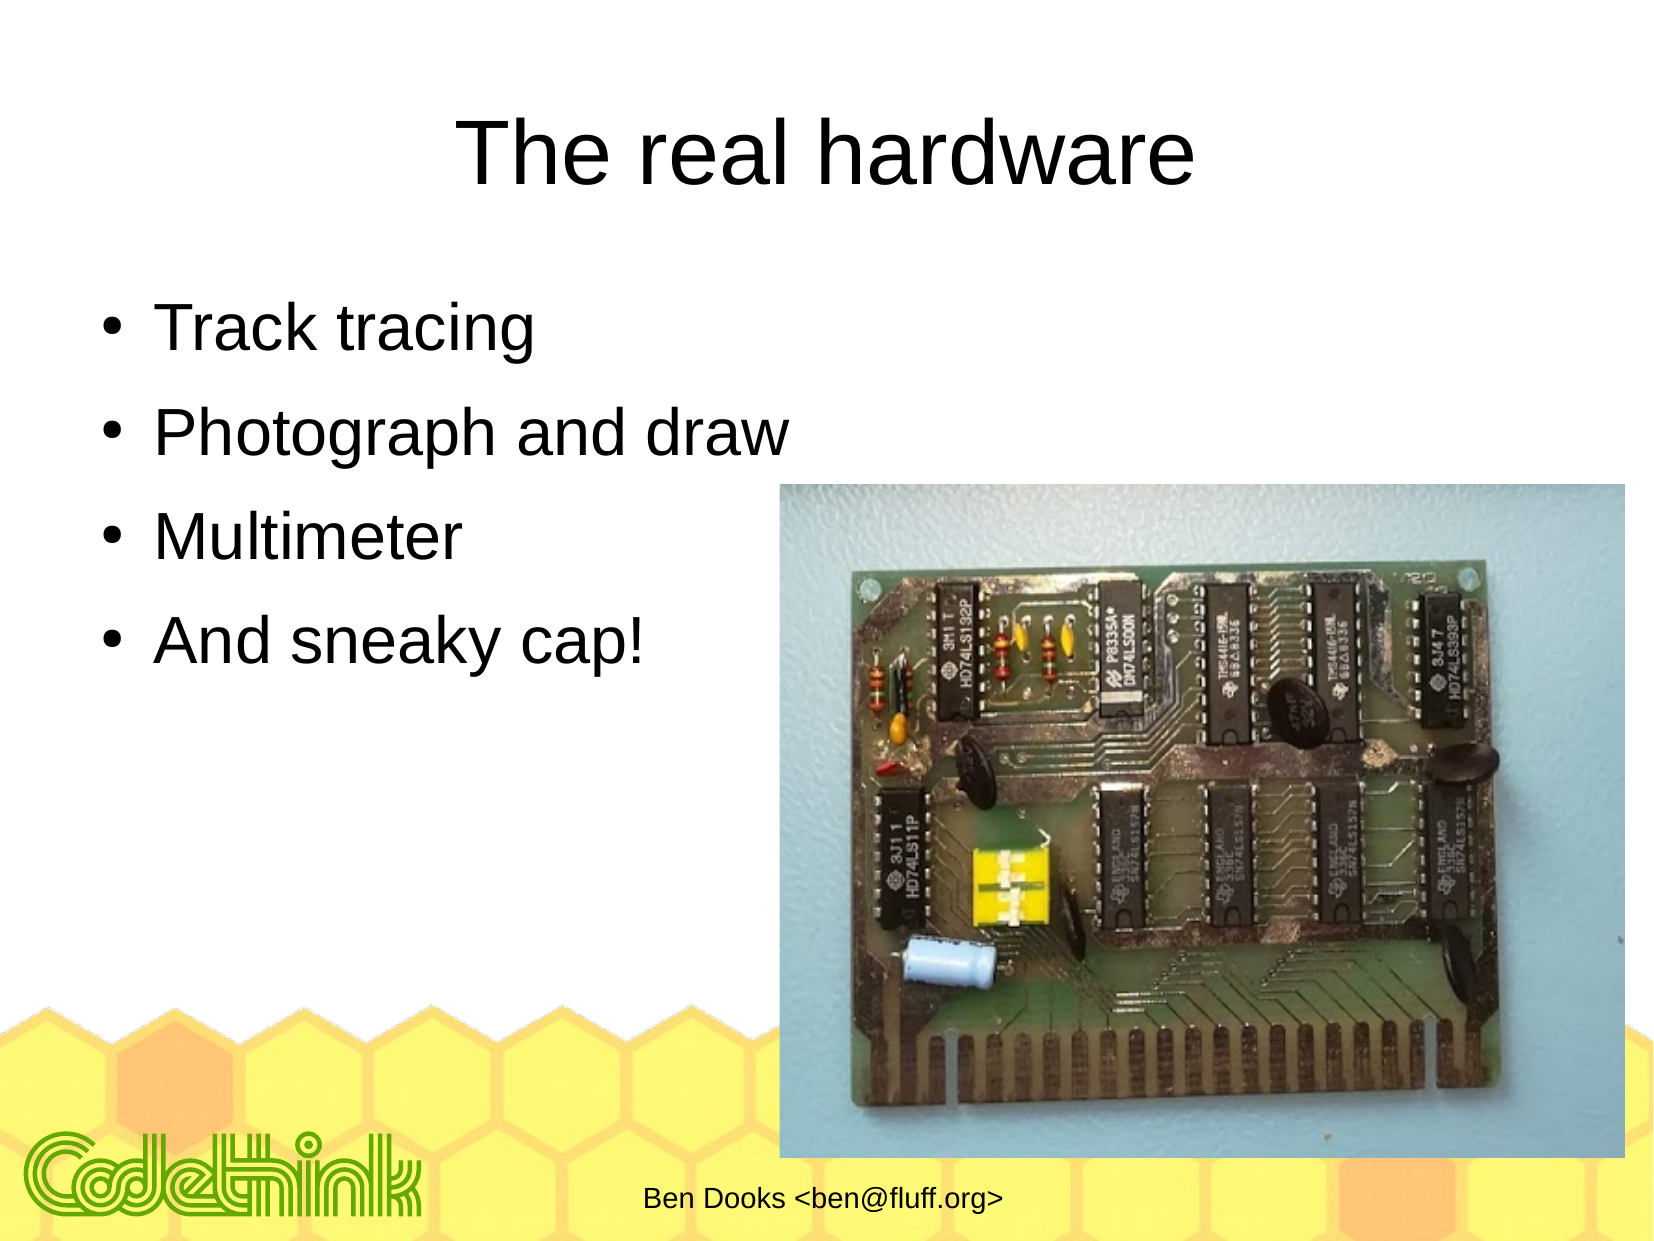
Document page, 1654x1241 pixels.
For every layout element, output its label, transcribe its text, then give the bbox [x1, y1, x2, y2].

picture [0, 484, 1654, 1241]
title The real hardware [82, 49, 1571, 257]
list Track tracing Photograph and draw Multimeter And sneaky cap! [82, 290, 1571, 1010]
